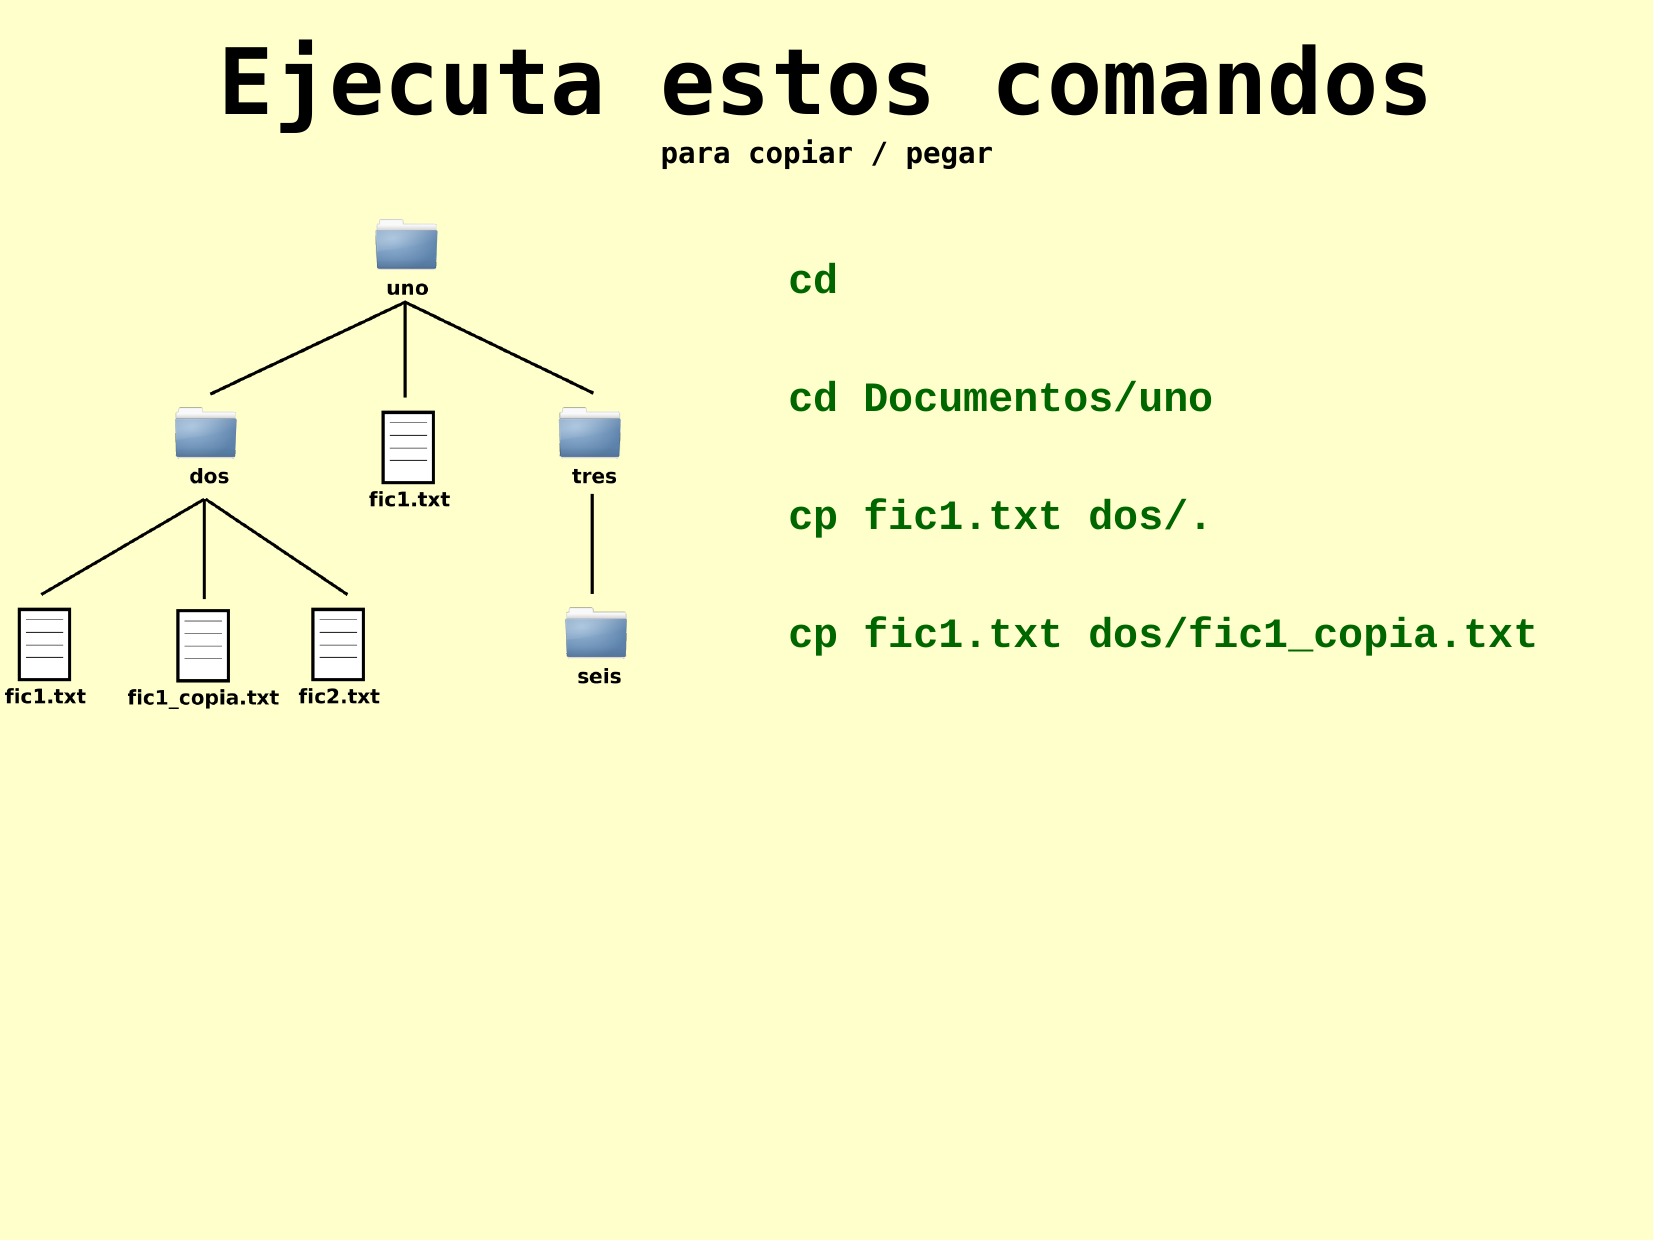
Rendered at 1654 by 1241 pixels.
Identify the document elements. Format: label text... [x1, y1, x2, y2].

picture [5, 219, 627, 709]
title Ejecuta estos comandos para copiar / pegar [82, 0, 1571, 204]
text_box cd [773, 251, 1654, 331]
text_box cp fic1.txt dos/fic1_copia.txt [773, 605, 1654, 686]
text_box cd Documentos/uno [773, 369, 1654, 449]
text_box cp fic1.txt dos/. [773, 487, 1654, 567]
